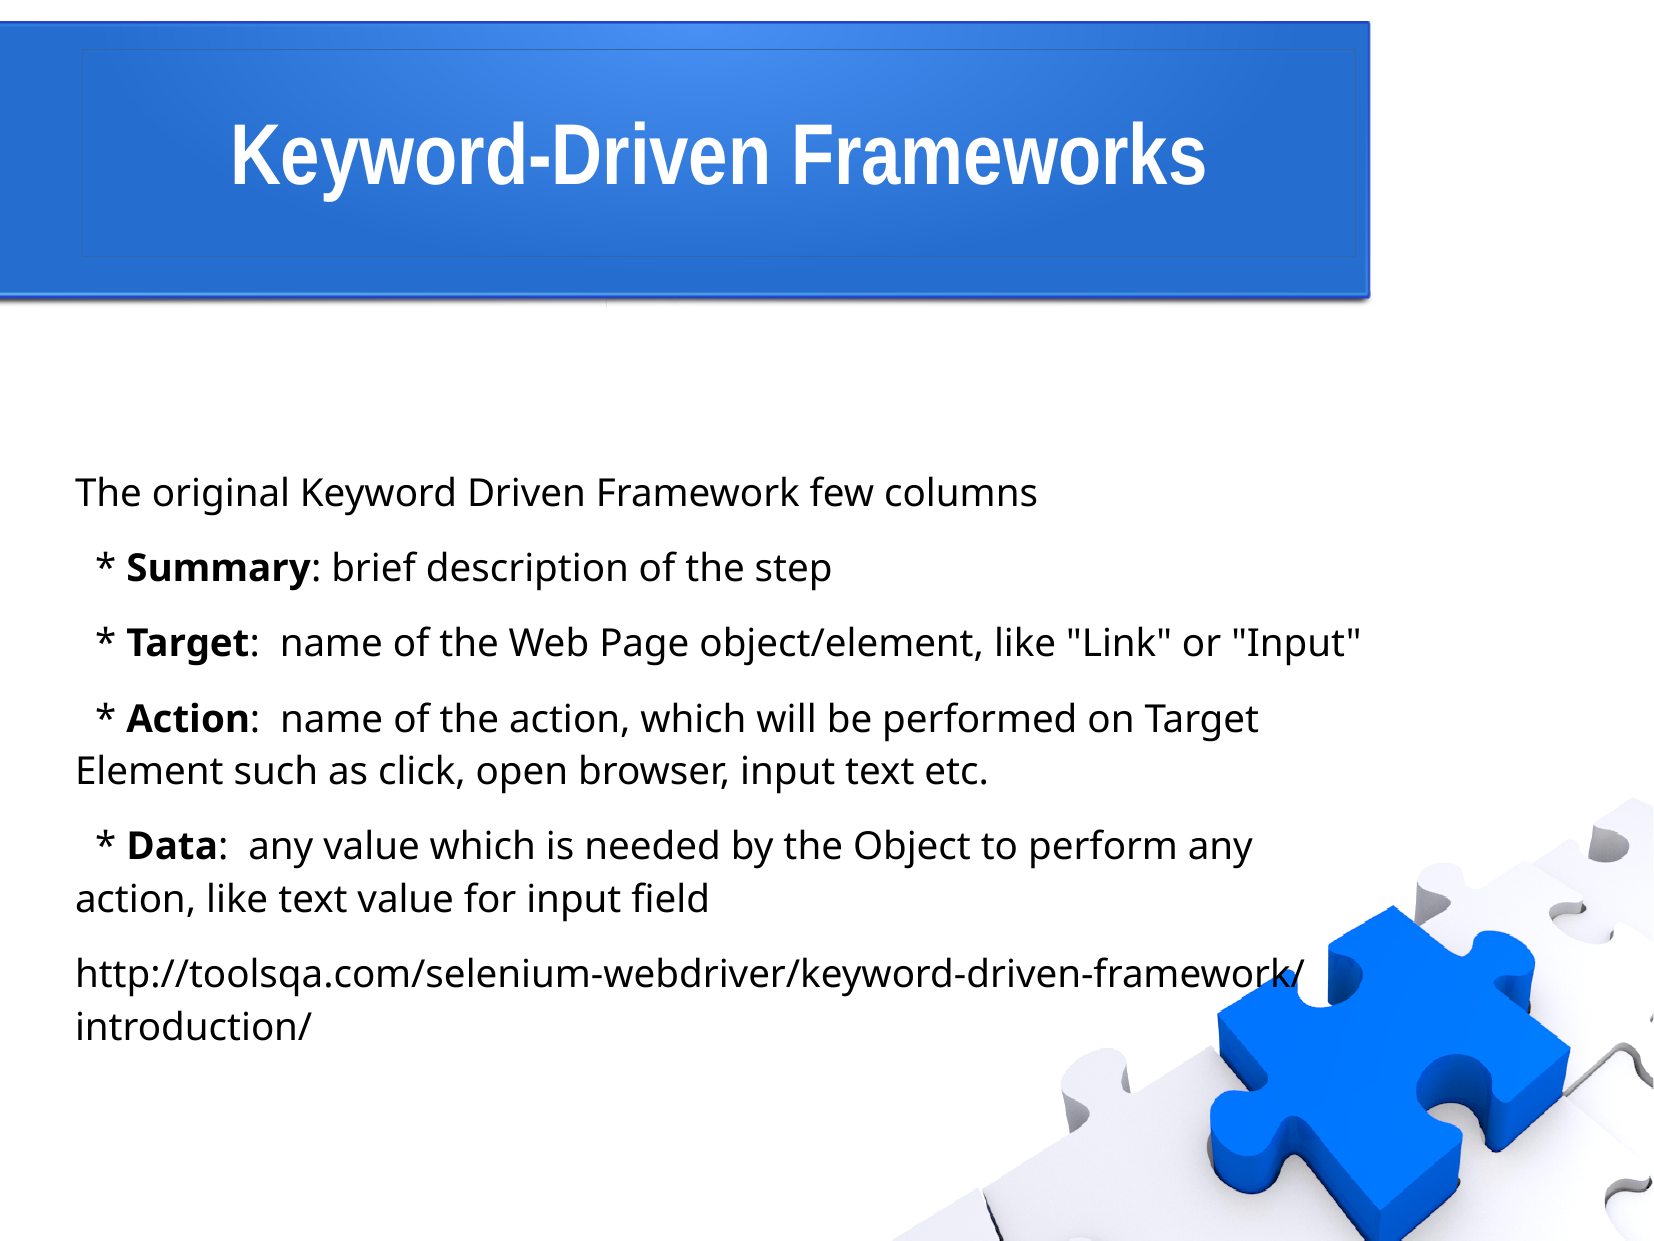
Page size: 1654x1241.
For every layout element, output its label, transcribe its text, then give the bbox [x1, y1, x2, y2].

picture [872, 655, 1654, 1241]
list The original Keyword Driven Framework few columns * Summary: brief description of the step * Target: name of the Web Page object/element, like "Link" or "Input" * Action: name of the action, which will be performed on Target Element such as click, open browser, input text etc. * Data: any value which is needed by the Object to perform any action, like text value for input field http://toolsqa.com/selenium-webdriver/keyword-driven-framework/introduction/ [75, 390, 1373, 1094]
picture [0, 21, 1375, 307]
title Keyword-Driven Frameworks [82, 49, 1356, 257]
